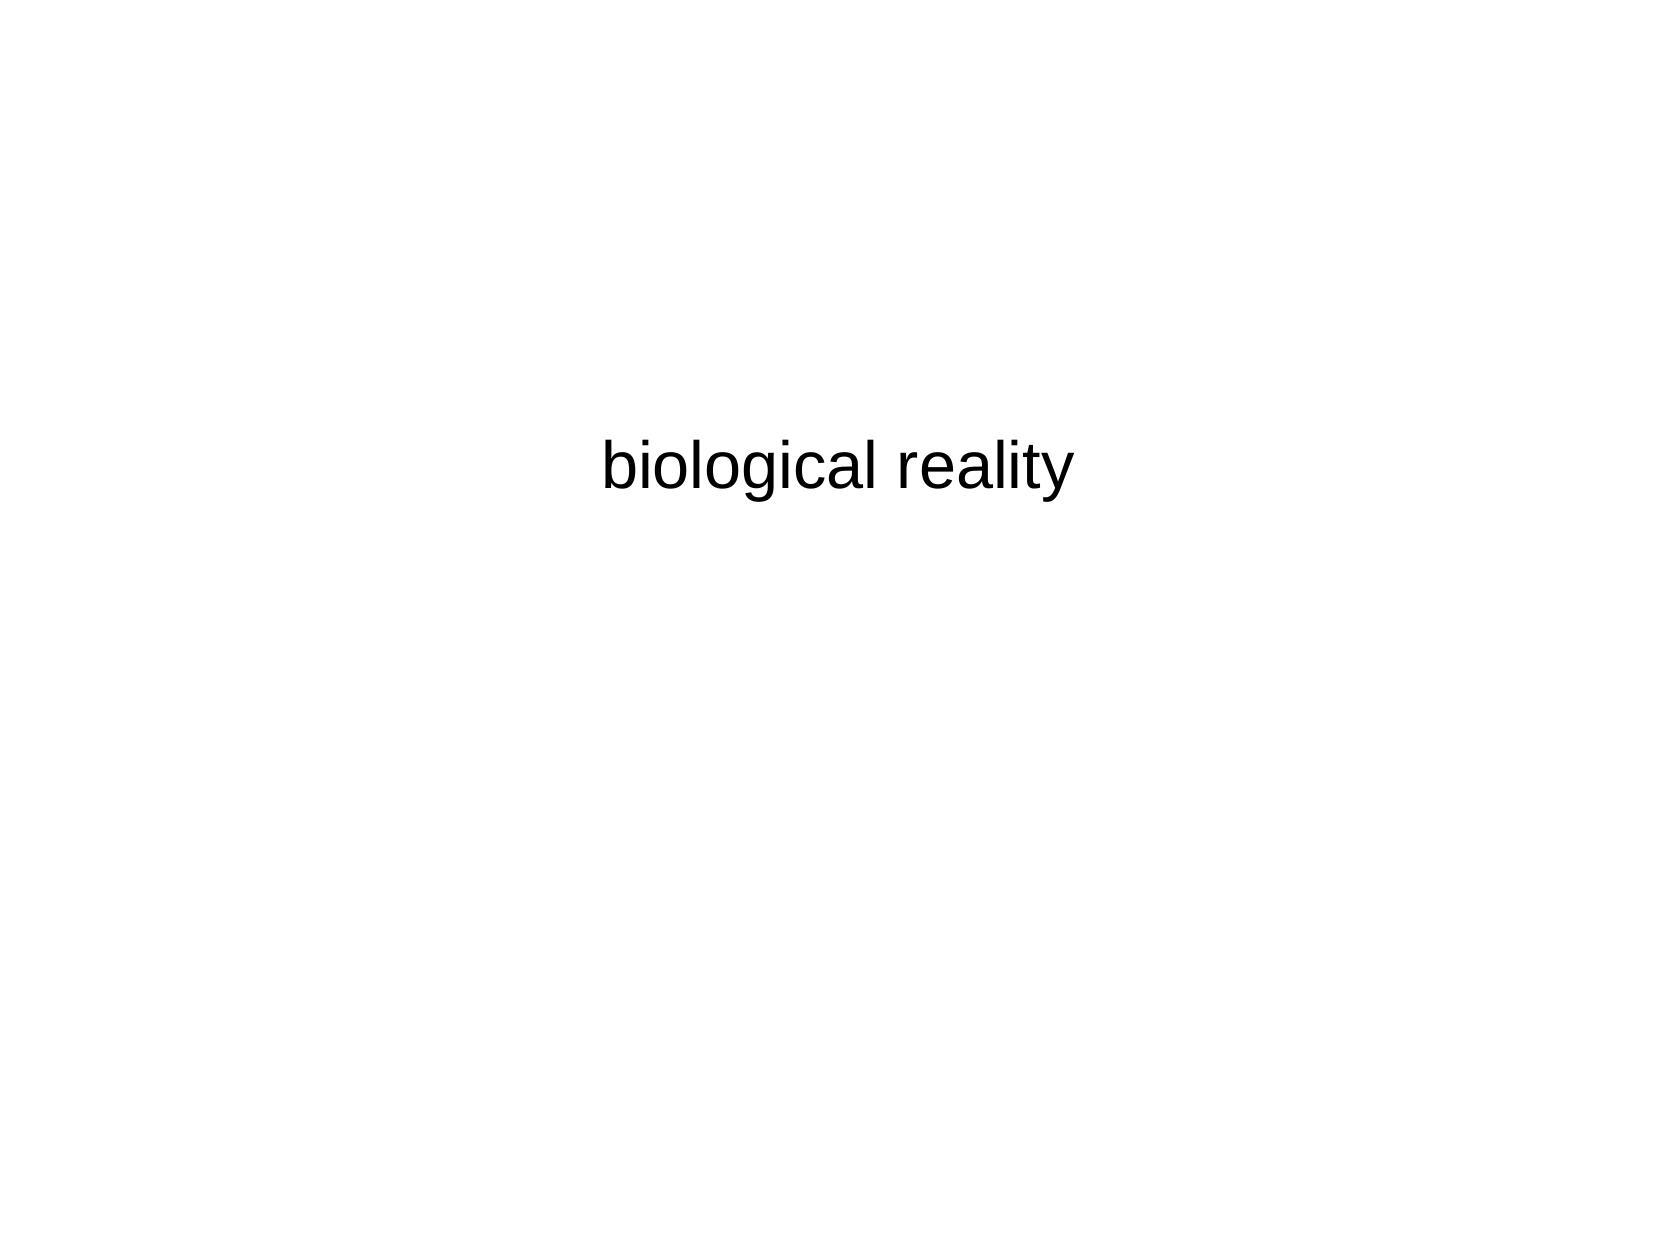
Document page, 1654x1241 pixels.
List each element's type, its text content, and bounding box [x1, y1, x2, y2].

subtitle biological reality [22, 19, 1654, 1166]
